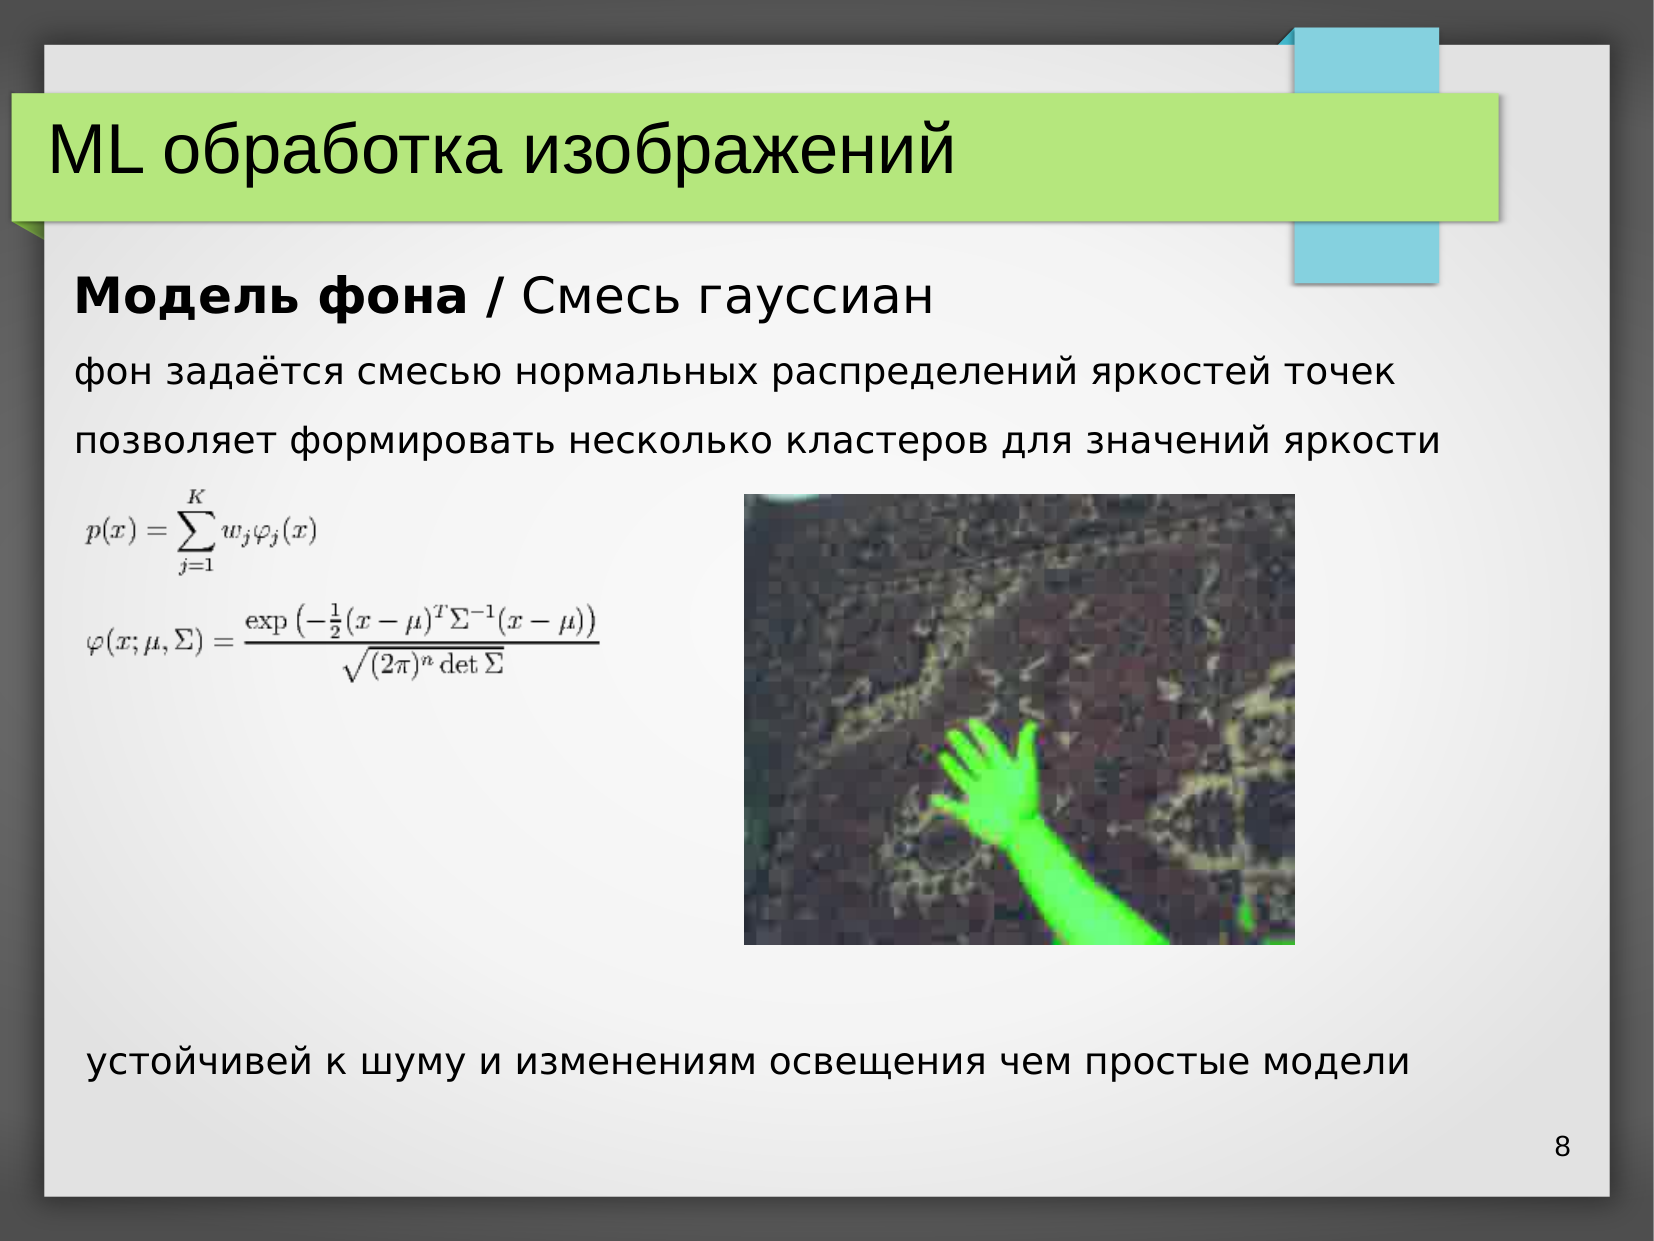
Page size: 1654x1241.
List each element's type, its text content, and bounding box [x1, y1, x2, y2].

picture [0, 0, 1654, 1241]
title ML обработка изображений [47, 109, 1501, 189]
text_box Модель фона / Смесь гауссиан фон задаётся смесью нормальных распределений яркостей точек позволяет формировать несколько кластеров для значений яркости [59, 259, 1583, 508]
text_box устойчивей к шуму и изменениям освещения чем простые модели [70, 1031, 1501, 1158]
